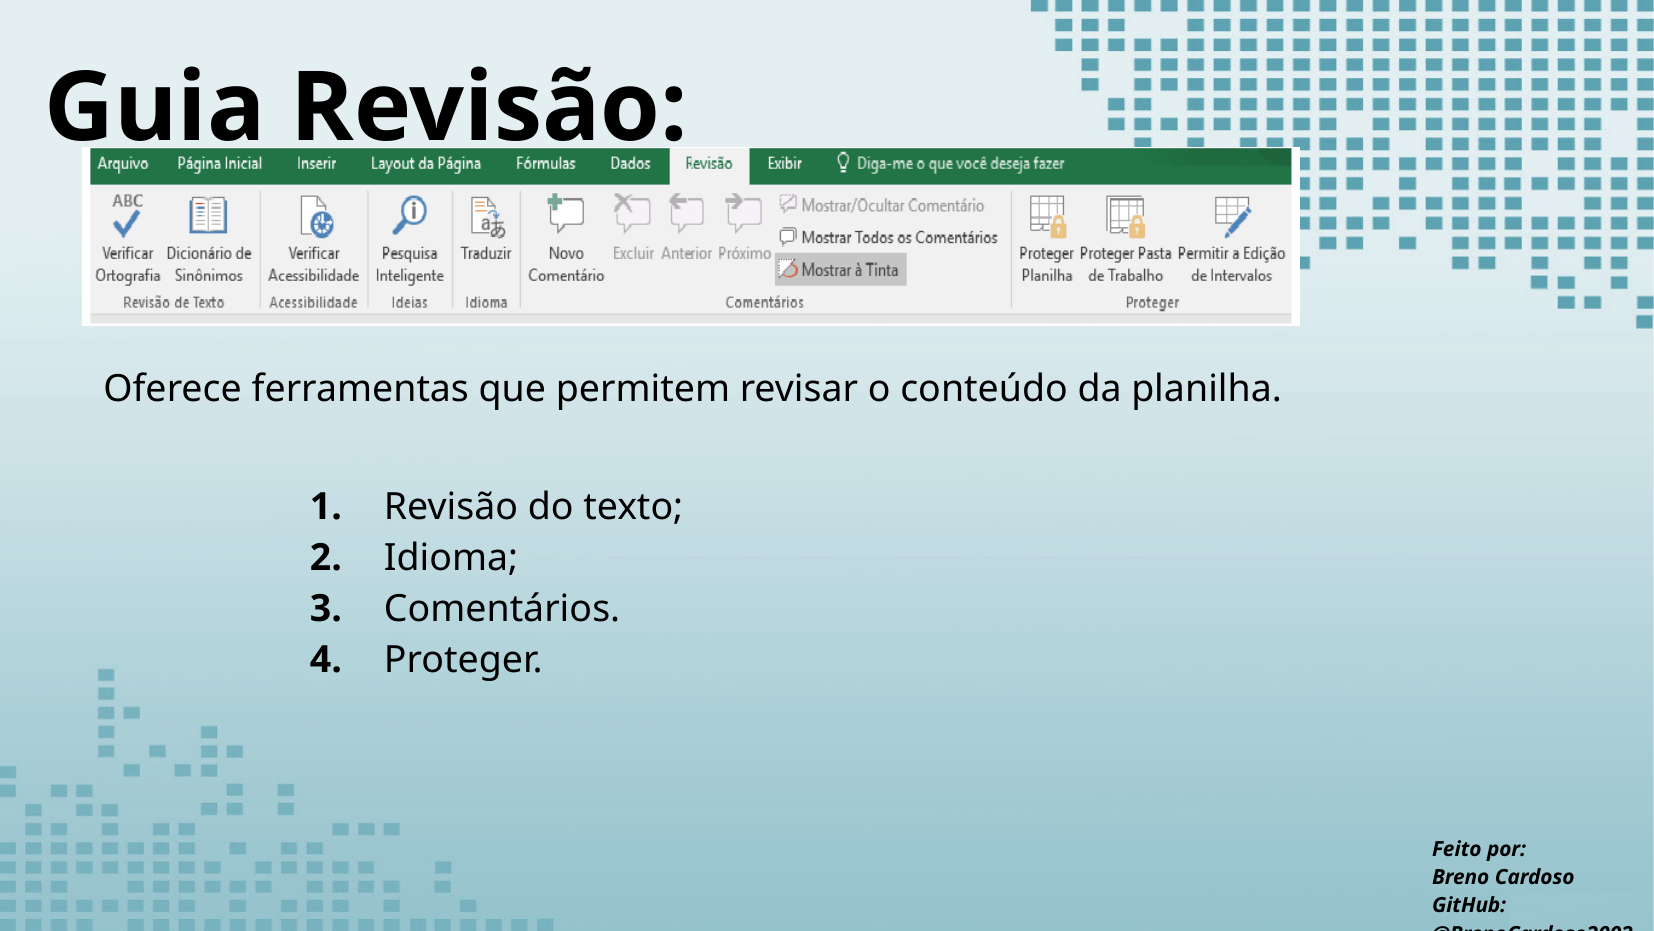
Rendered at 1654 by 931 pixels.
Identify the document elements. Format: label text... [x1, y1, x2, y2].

picture [0, 0, 1654, 931]
text_box Feito por: Breno Cardoso GitHub: @BrenoCardoso2002 [1417, 826, 1654, 931]
text_box Oferece ferramentas que permitem revisar o conteúdo da planilha. [88, 354, 1447, 473]
text_box 1. Revisão do texto; 2. Idioma; 3. Comentários. 4. Proteger. [295, 473, 1359, 827]
text_box Guia Revisão: [29, 29, 916, 178]
